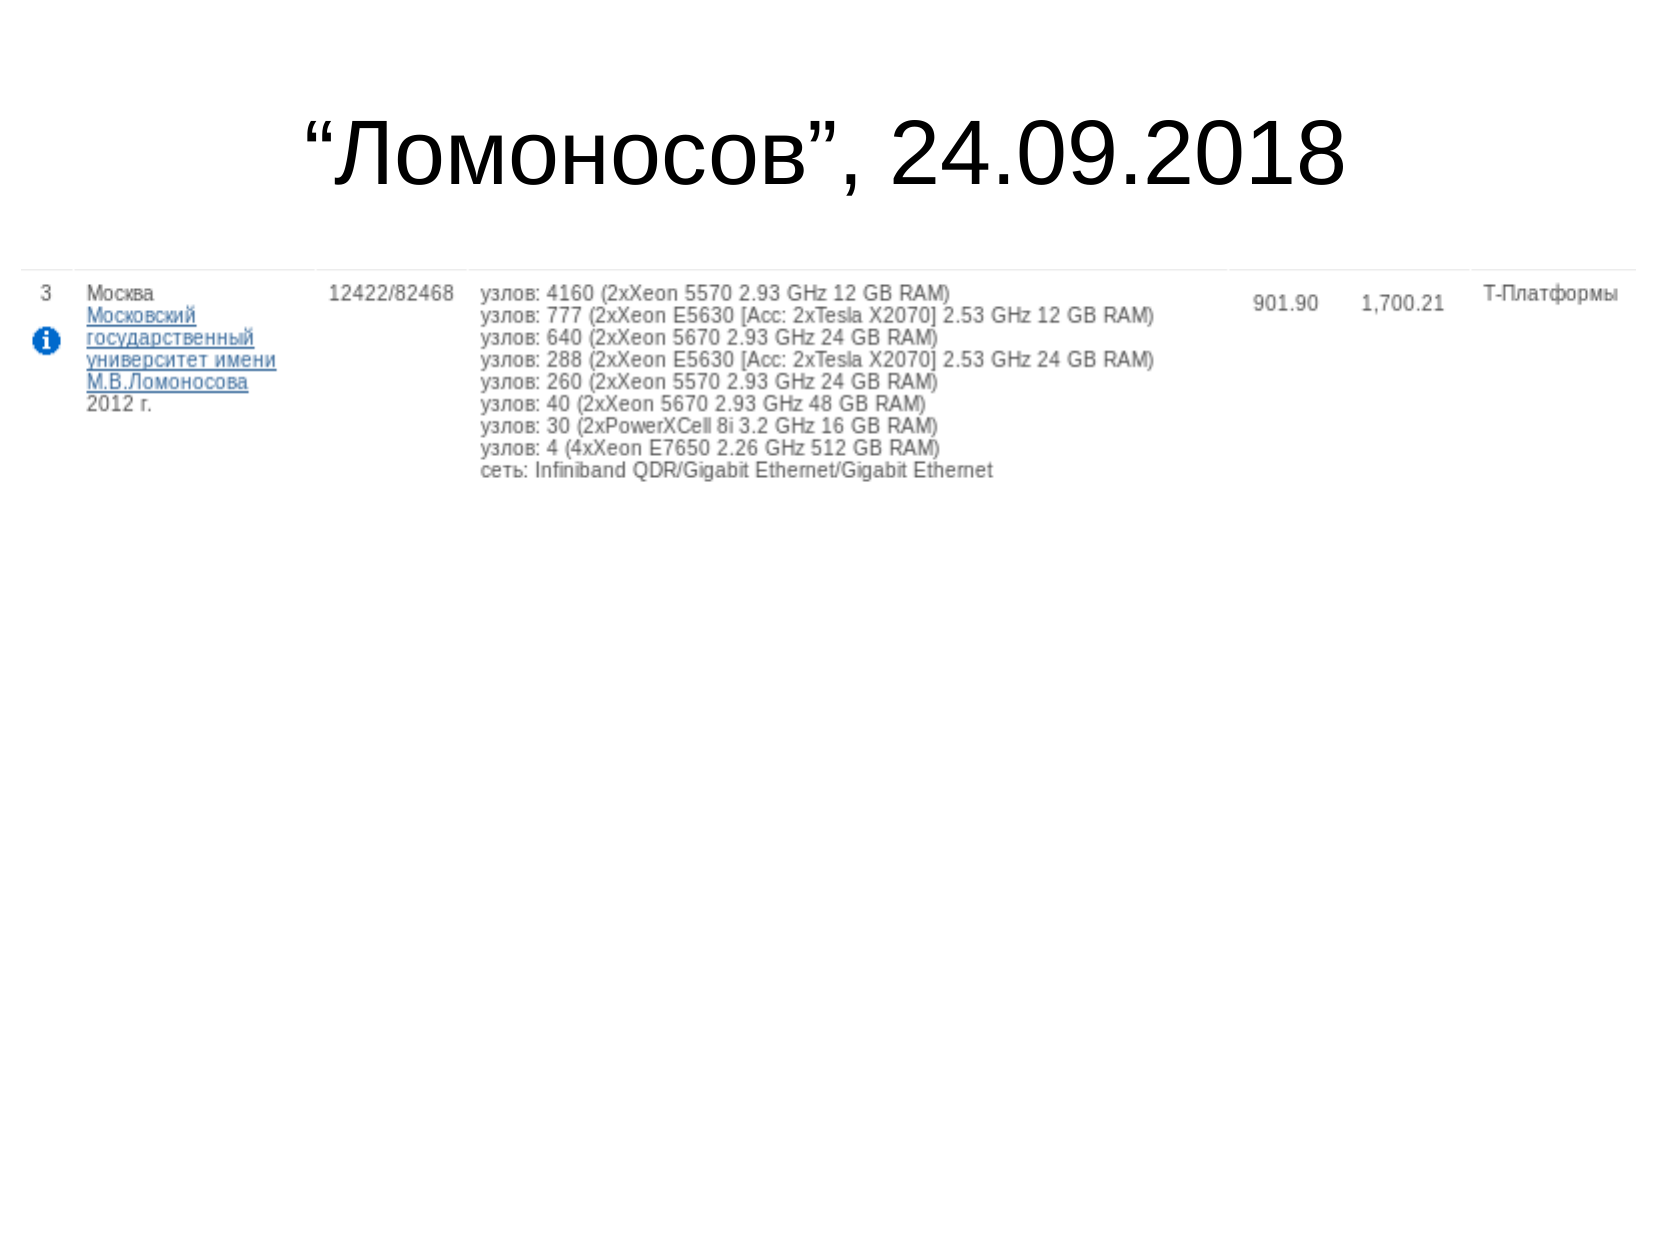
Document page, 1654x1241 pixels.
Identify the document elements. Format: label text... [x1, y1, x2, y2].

picture [21, 269, 1636, 492]
title “Ломоносов”, 24.09.2018 [82, 49, 1571, 257]
